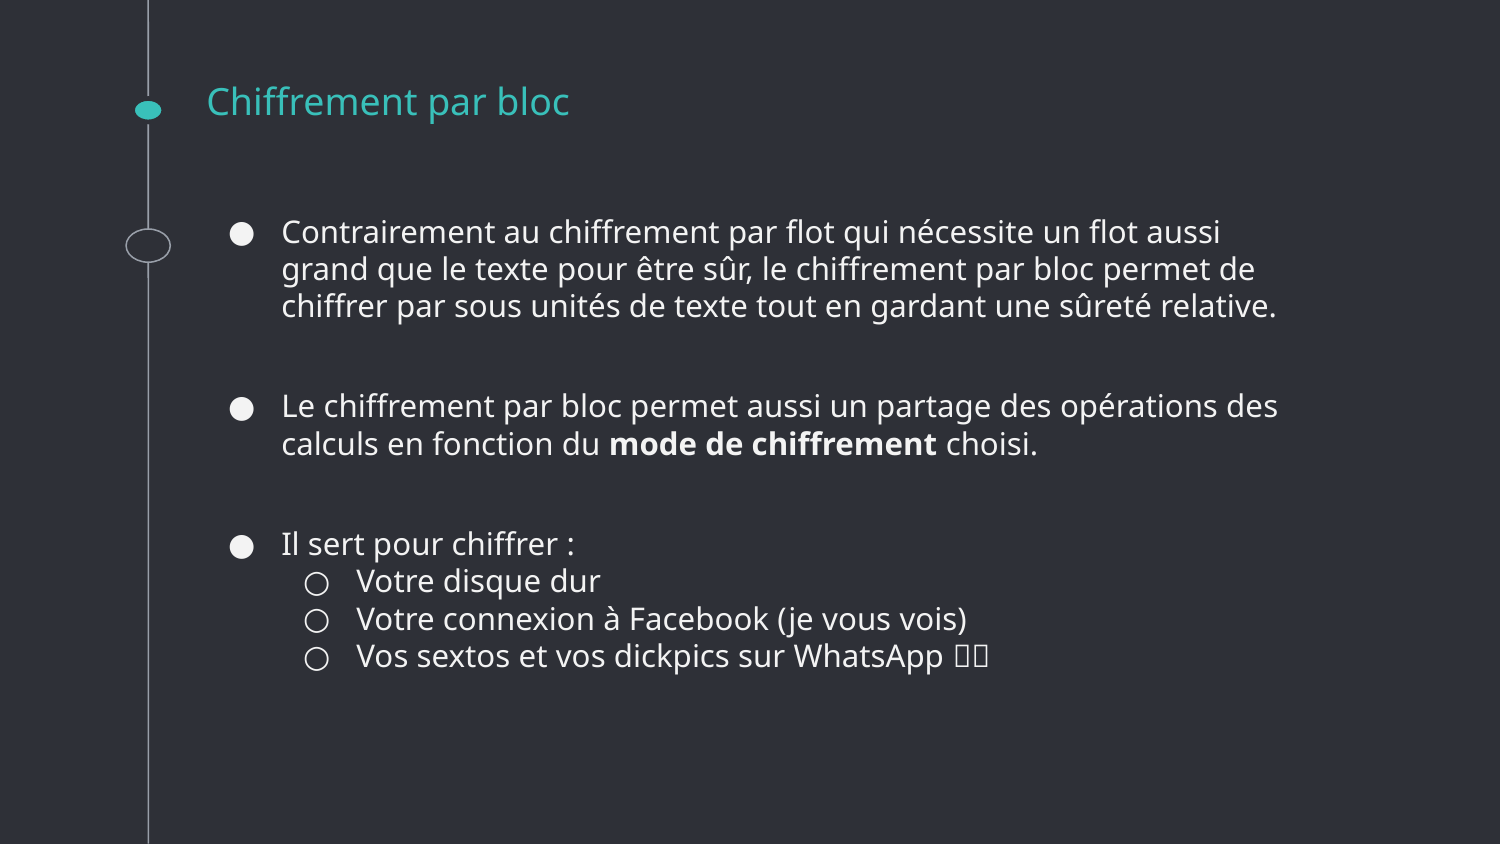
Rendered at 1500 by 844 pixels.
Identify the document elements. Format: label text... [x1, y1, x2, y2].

title Chiffrement par bloc [191, 81, 1317, 139]
list Contrairement au chiffrement par flot qui nécessite un flot aussi grand que le texte pour être sûr, le chiffrement par bloc permet de chiffrer par sous unités de texte tout en gardant une sûreté relative. Le chiffrement par bloc permet aussi un partage des opérations des calculs en fonction du mode de chiffrement choisi. Il sert pour chiffrer : Votre disque dur Votre connexion à Facebook (je vous vois) Vos sextos et vos dickpics sur WhatsApp 🍆🍑 [191, 196, 1317, 808]
